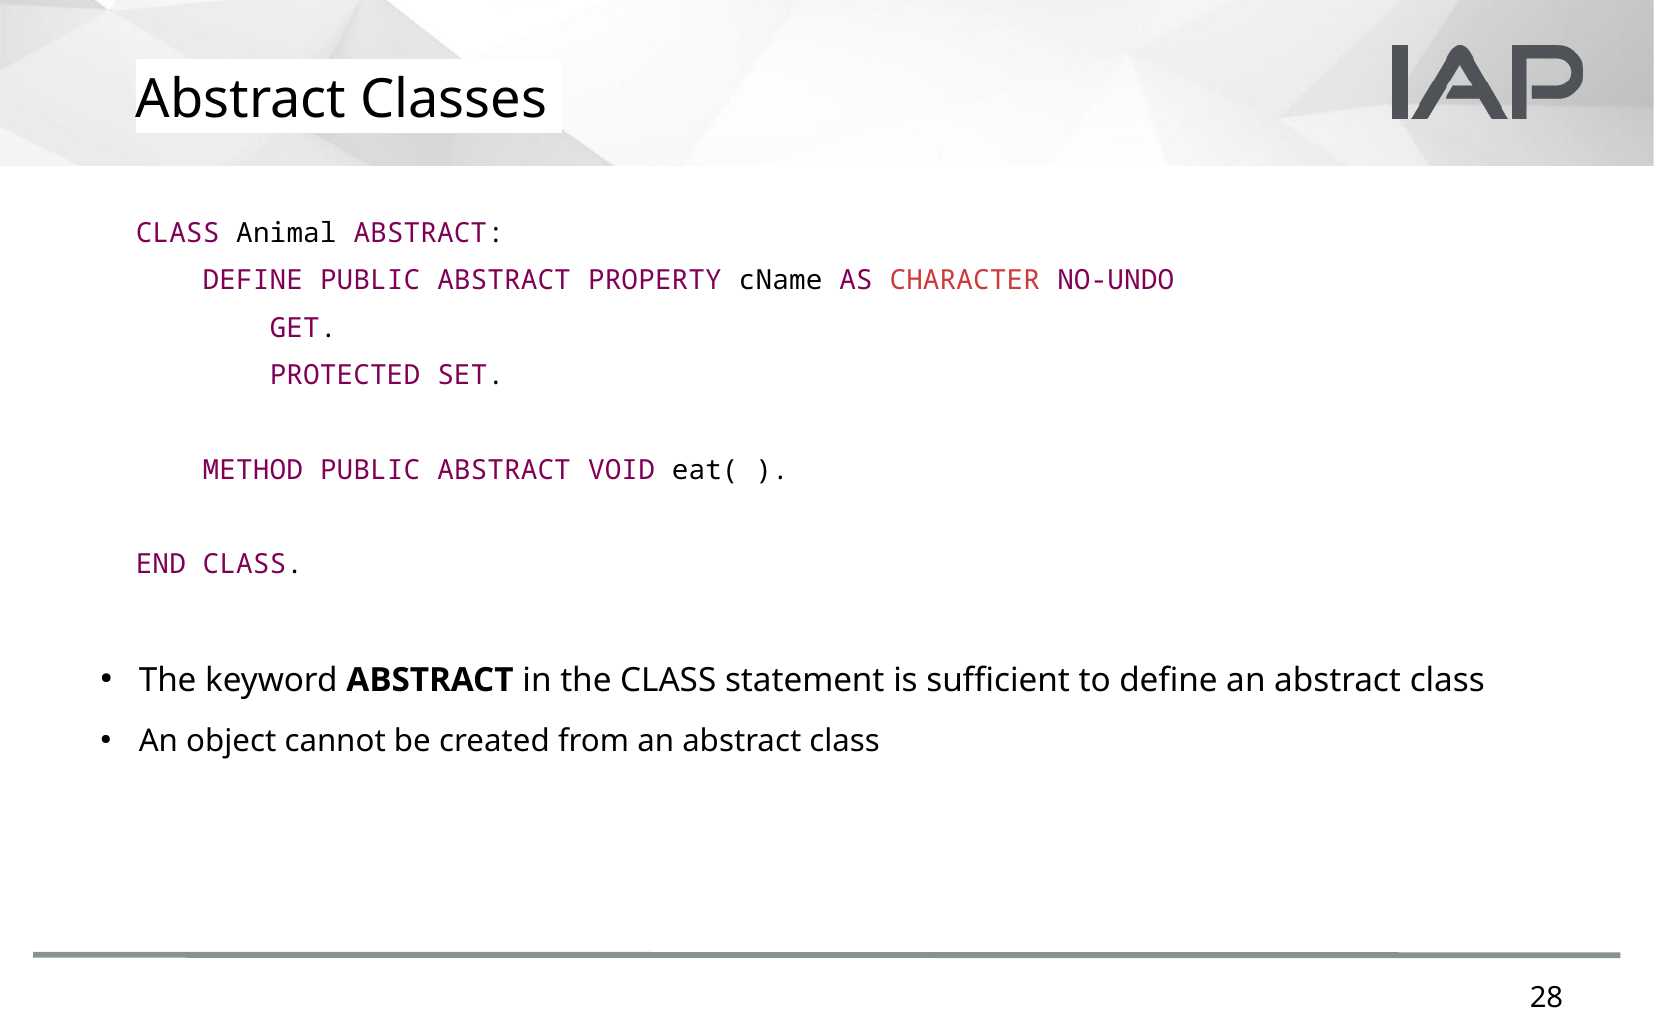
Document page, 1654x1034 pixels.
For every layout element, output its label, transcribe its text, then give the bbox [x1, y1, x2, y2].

title Abstract Classes [135, 41, 1264, 152]
picture [0, 0, 1654, 166]
list CLASS Animal ABSTRACT: DEFINE PUBLIC ABSTRACT PROPERTY cName AS CHARACTER NO-UNDO GET. PROTECTED SET. METHOD PUBLIC ABSTRACT VOID eat( ). END CLASS. [135, 212, 1624, 583]
list The keyword ABSTRACT in the CLASS statement is sufficient to define an abstract class An object cannot be created from an abstract class [82, 649, 1630, 910]
